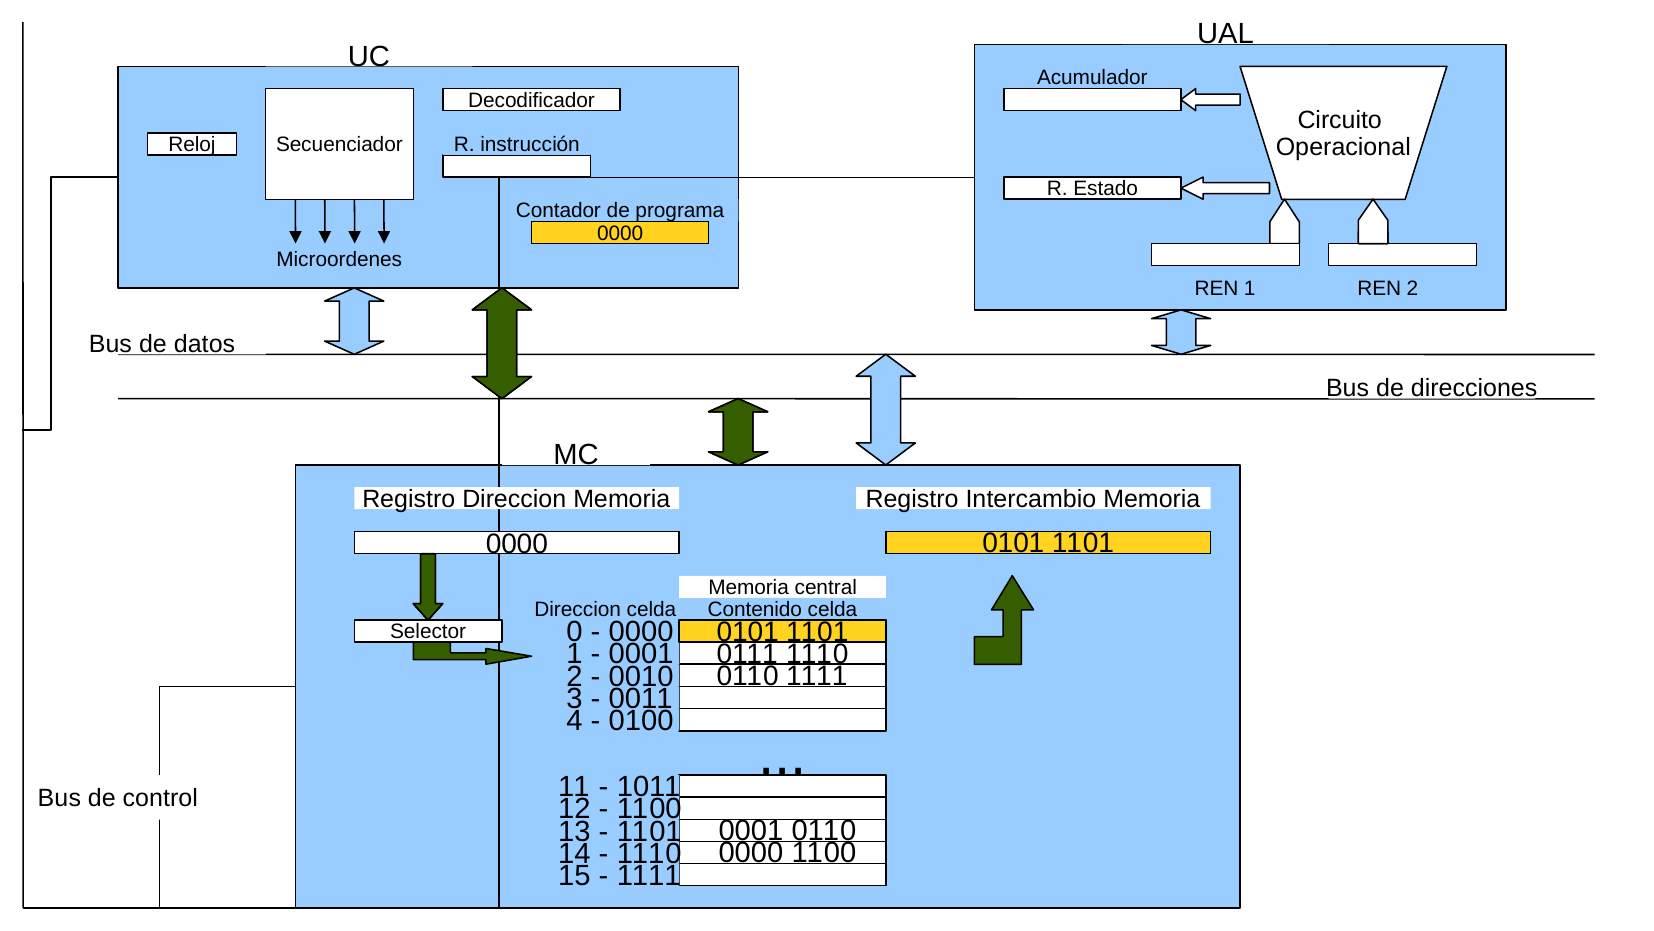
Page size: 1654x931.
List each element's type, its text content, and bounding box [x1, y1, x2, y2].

text_box 0 - 0000 [560, 620, 679, 642]
text_box 0000 1100 [680, 842, 886, 863]
text_box Circuito Operacional [1240, 66, 1447, 200]
text_box 4 - 0100 [560, 708, 680, 731]
text_box MC [502, 442, 650, 466]
text_box Contenido celda [708, 597, 857, 620]
text_box Bus de datos [59, 332, 266, 355]
text_box Reloj [147, 132, 237, 155]
text_box 0001 0110 [680, 819, 886, 842]
text_box Microordenes [265, 248, 414, 271]
text_box 15 - 1111 [560, 863, 680, 886]
text_box 13 - 1101 [560, 819, 680, 841]
text_box [295, 354, 1241, 909]
text_box R. Estado [1003, 177, 1181, 200]
text_box UAL [1122, 22, 1329, 45]
text_box 2 - 0010 [560, 664, 680, 686]
text_box UC [265, 44, 473, 67]
text_box [974, 44, 1507, 355]
text_box 0101 1101 [885, 531, 1211, 554]
text_box 14 - 1110 [560, 841, 680, 863]
text_box 0110 1111 [680, 664, 886, 686]
text_box Decodificador [442, 88, 621, 111]
text_box Bus de direcciones [1328, 376, 1536, 399]
text_box 0111 1110 [680, 643, 886, 664]
text_box Acumulador [1003, 66, 1181, 88]
text_box Contador de programa [502, 199, 739, 222]
text_box 0101 1101 [679, 620, 886, 643]
text_box 12 - 1100 [560, 797, 680, 819]
text_box R. instrucción [442, 132, 591, 155]
text_box Registro Intercambio Memoria [856, 487, 1211, 510]
text_box Registro Direccion Memoria [354, 487, 680, 510]
text_box Selector [354, 620, 503, 643]
text_box Memoria central [679, 575, 886, 598]
text_box 0000 [354, 531, 680, 554]
text_box 3 - 0011 [560, 686, 680, 708]
text_box 1 - 0001 [560, 642, 680, 664]
text_box 0000 [531, 221, 709, 244]
text_box 11 - 1011 [560, 775, 680, 797]
text_box Direccion celda [531, 597, 680, 620]
text_box Secuenciador [265, 88, 414, 200]
text_box Bus de control [29, 775, 207, 820]
text_box [118, 66, 739, 399]
